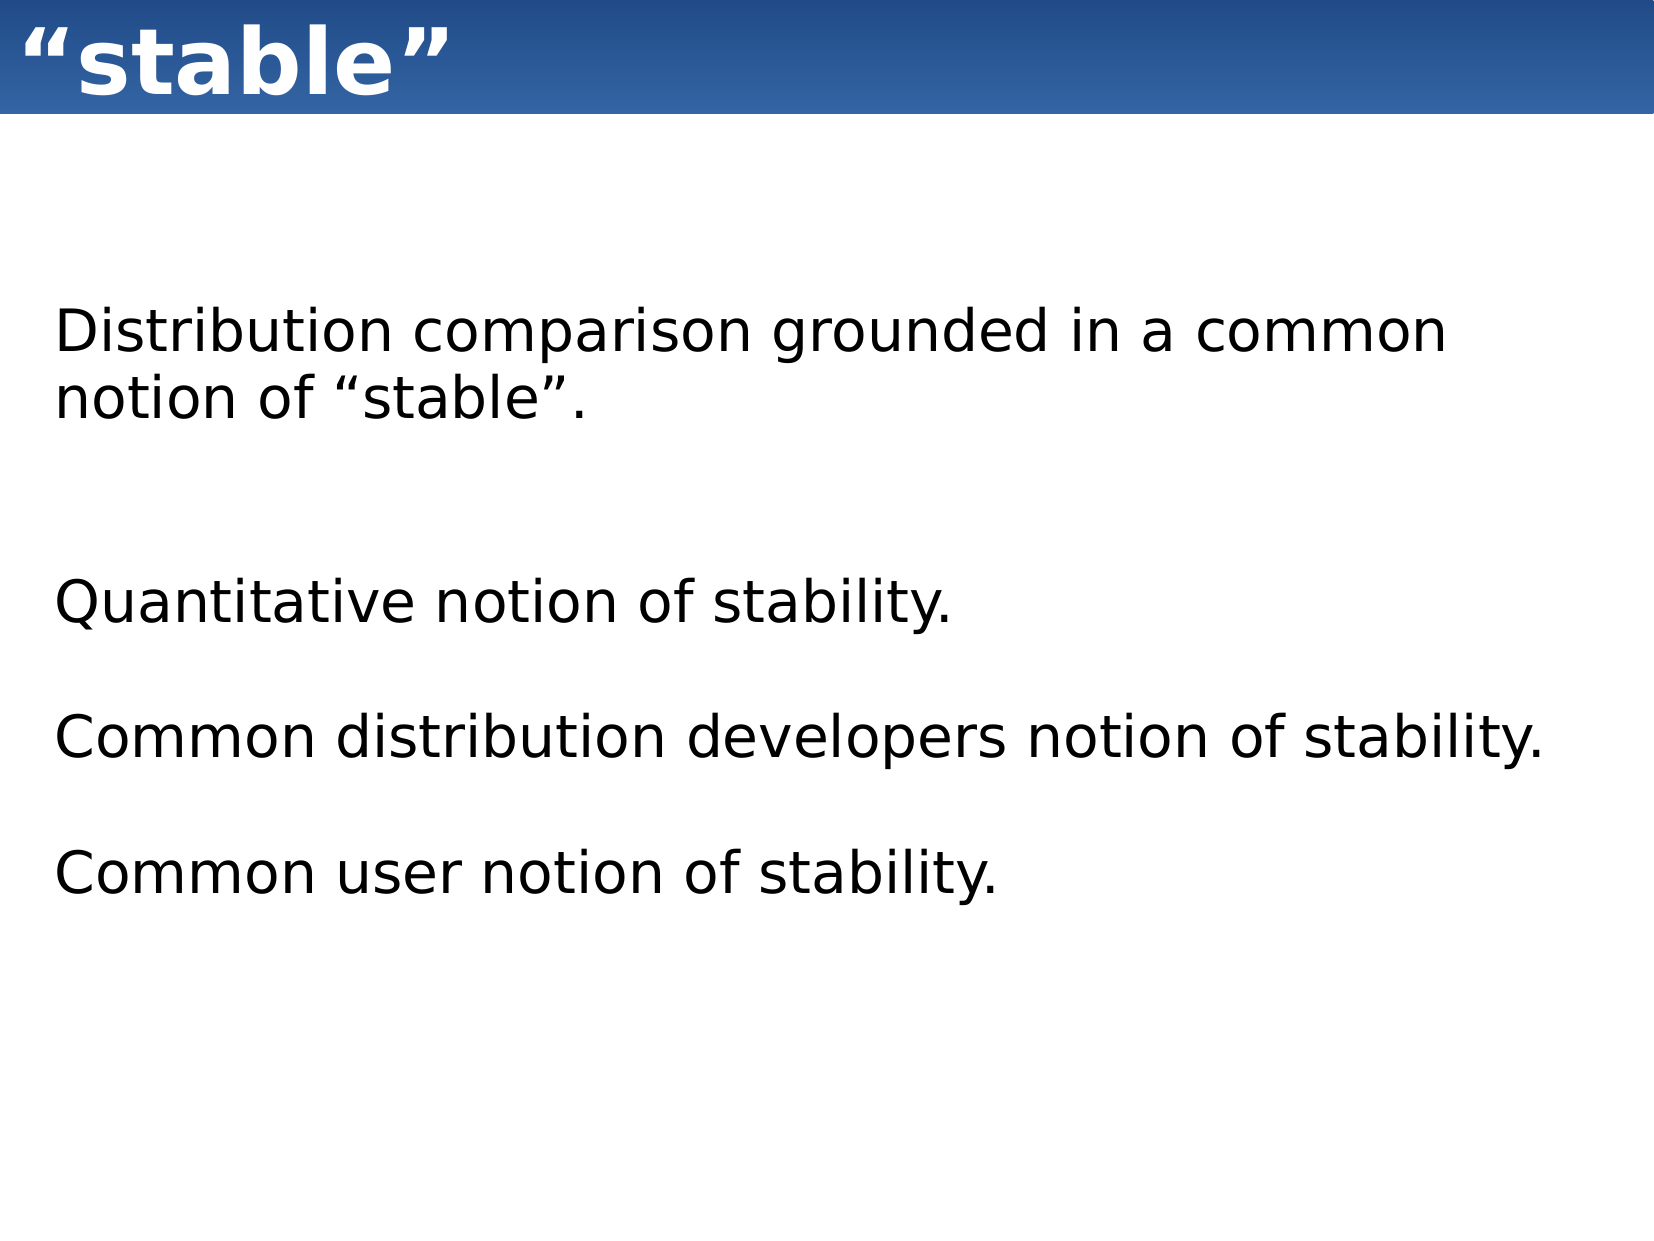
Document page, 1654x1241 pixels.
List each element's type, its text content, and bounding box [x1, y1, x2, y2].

text_box [0, 0, 1654, 114]
text_box [56, 517, 87, 588]
text_box Distribution comparison grounded in a common notion of “stable”. Quantitative notion of stability. Common distribution developers notion of stability. Common user notion of stability. [39, 289, 1623, 915]
text_box “stable” [1, 2, 472, 124]
